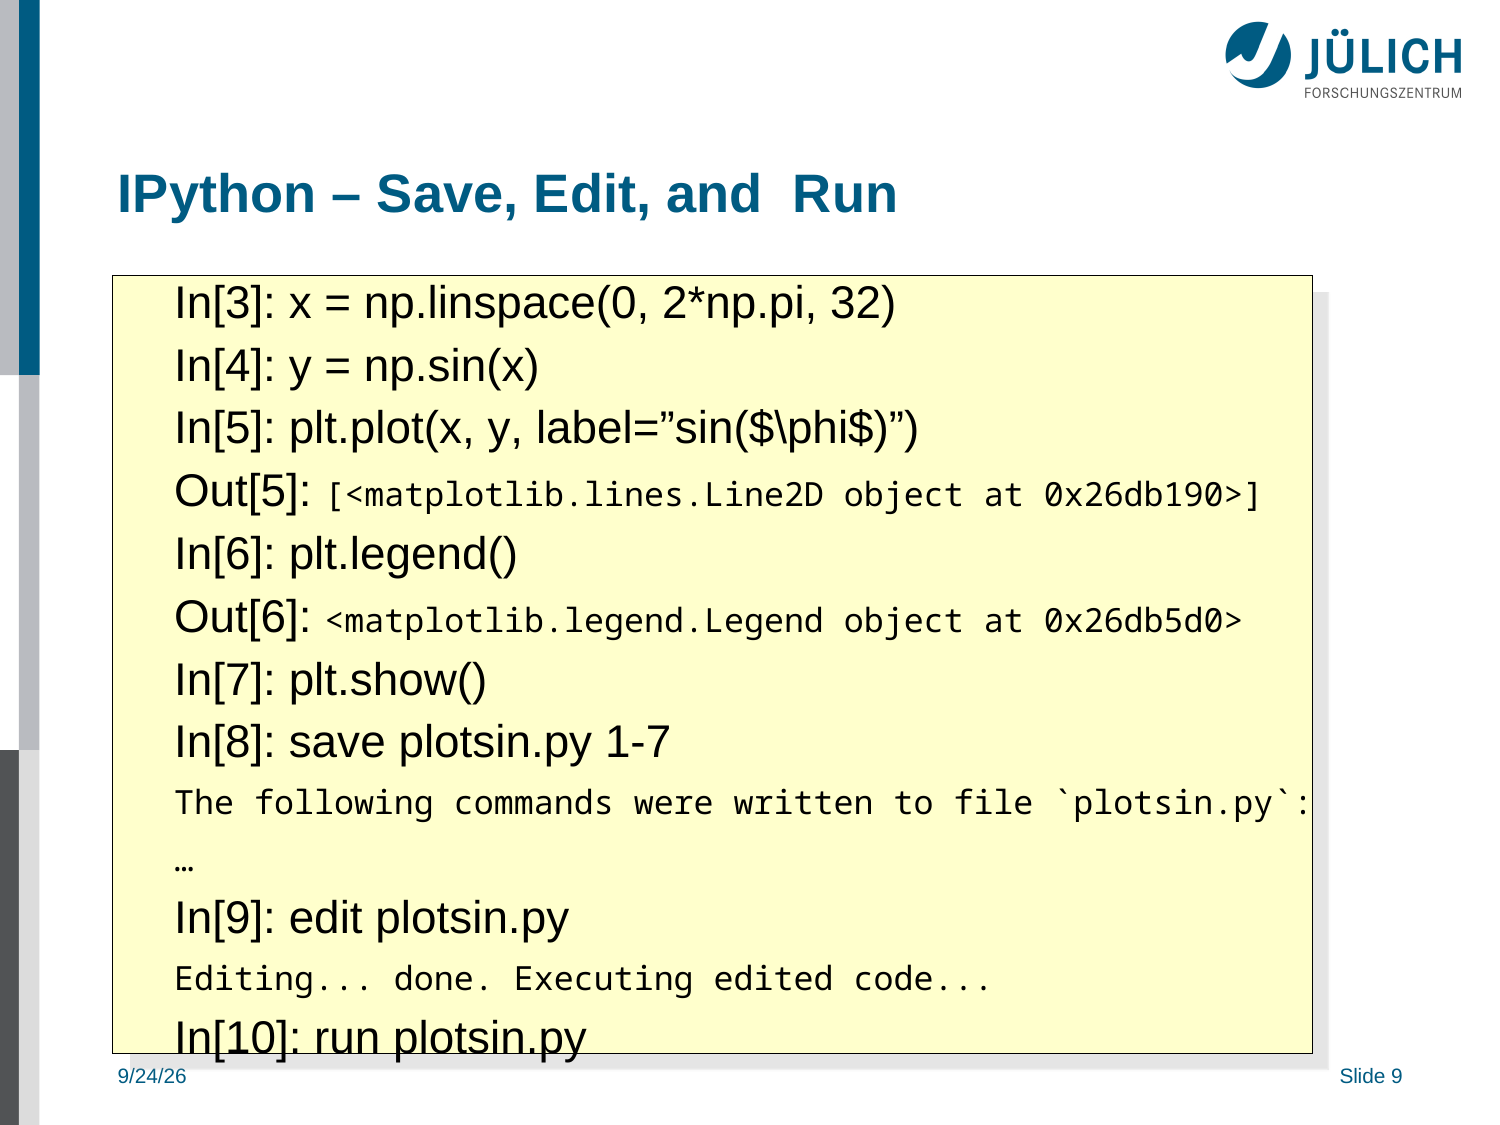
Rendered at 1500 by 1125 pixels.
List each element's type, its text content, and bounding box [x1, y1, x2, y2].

text_box [112, 275, 117, 1054]
list In[3]: x = np.linspace(0, 2*np.pi, 32) In[4]: y = np.sin(x) In[5]: plt.plot(x, y, label=”sin($\phi$)”) Out[5]: [<matplotlib.lines.Line2D object at 0x26db190>] In[6]: plt.legend() Out[6]: <matplotlib.legend.Legend object at 0x26db5d0> In[7]: plt.show() In[8]: save plotsin.py 1-7 The following commands were written to file `plotsin.py`: … In[9]: edit plotsin.py Editing... done. Executing edited code... In[10]: run plotsin.py [117, 277, 1393, 1090]
title IPython – Save, Edit, and Run [117, 99, 1393, 277]
picture [1224, 20, 1461, 98]
